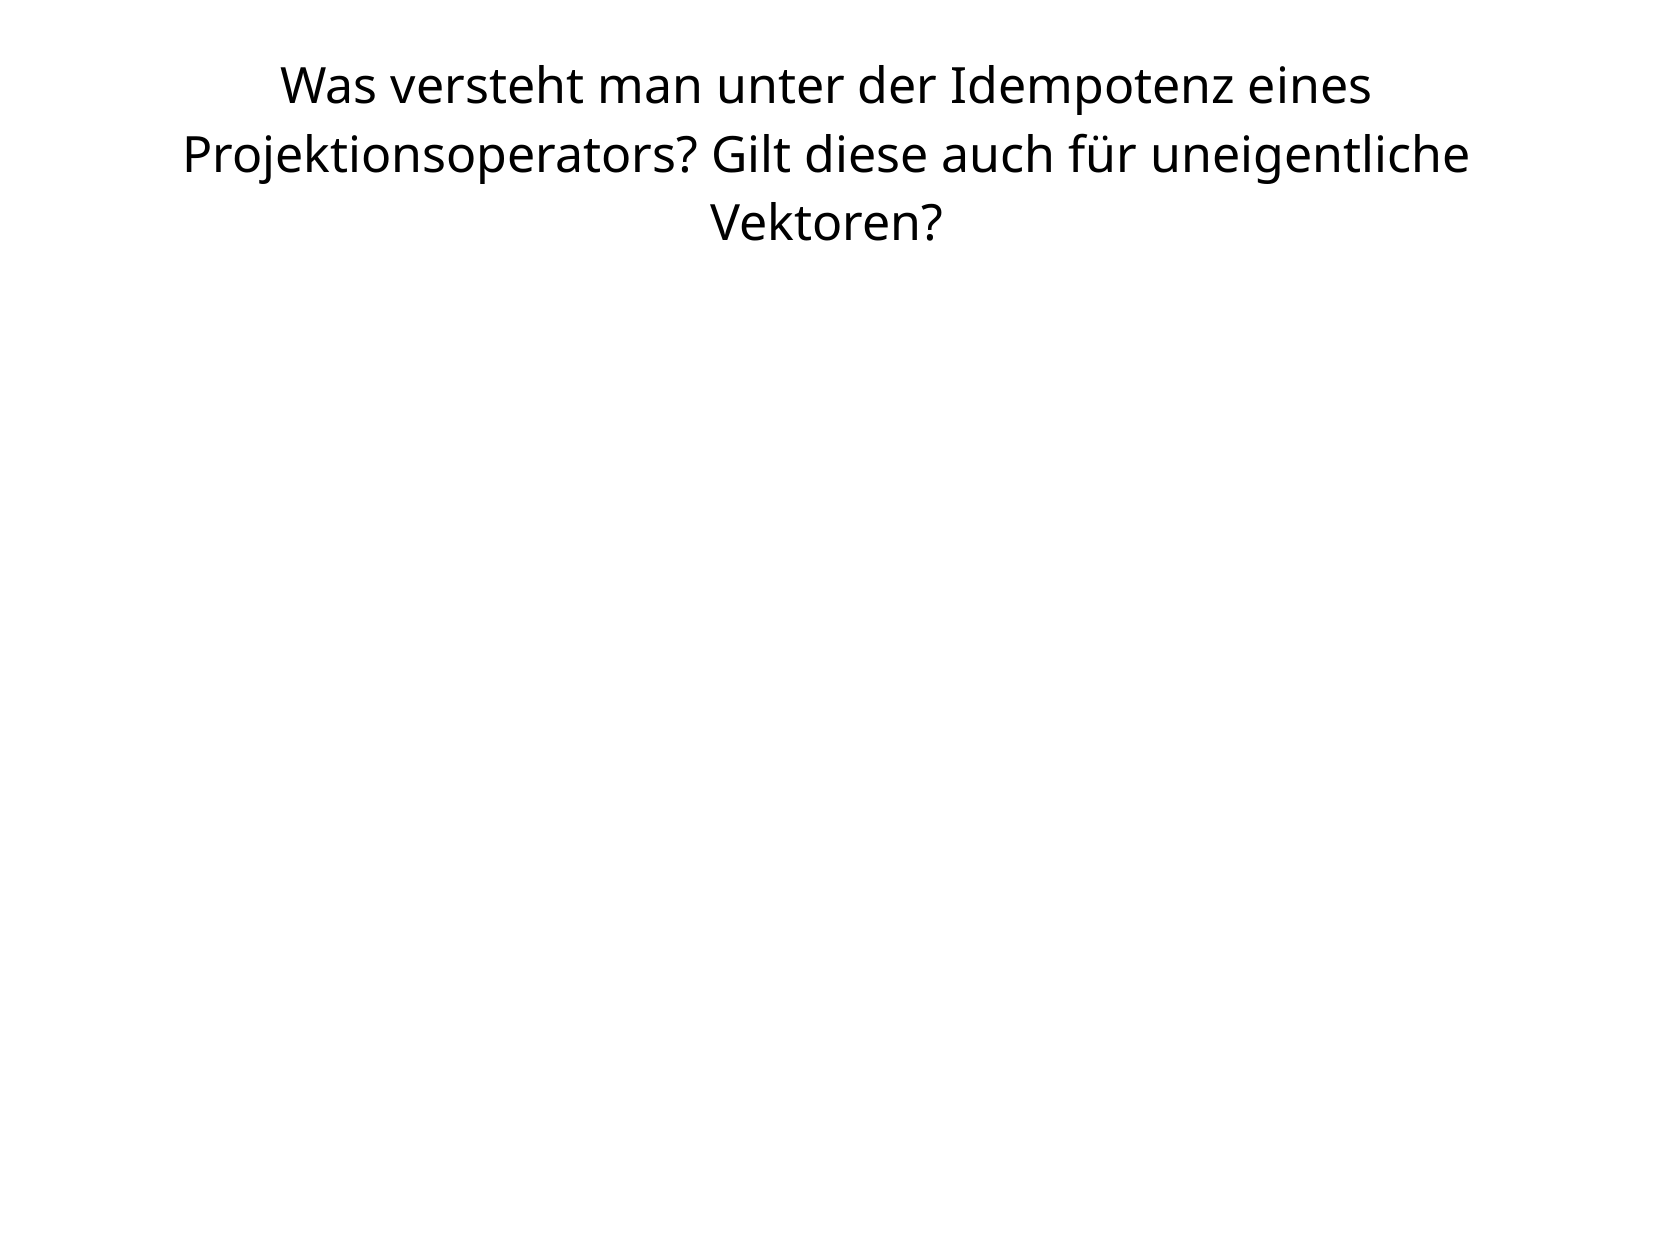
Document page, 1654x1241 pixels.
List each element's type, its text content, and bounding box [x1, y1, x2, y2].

title Was versteht man unter der Idempotenz eines Projektionsoperators? Gilt diese auch für uneigentliche Vektoren? [82, 49, 1571, 257]
